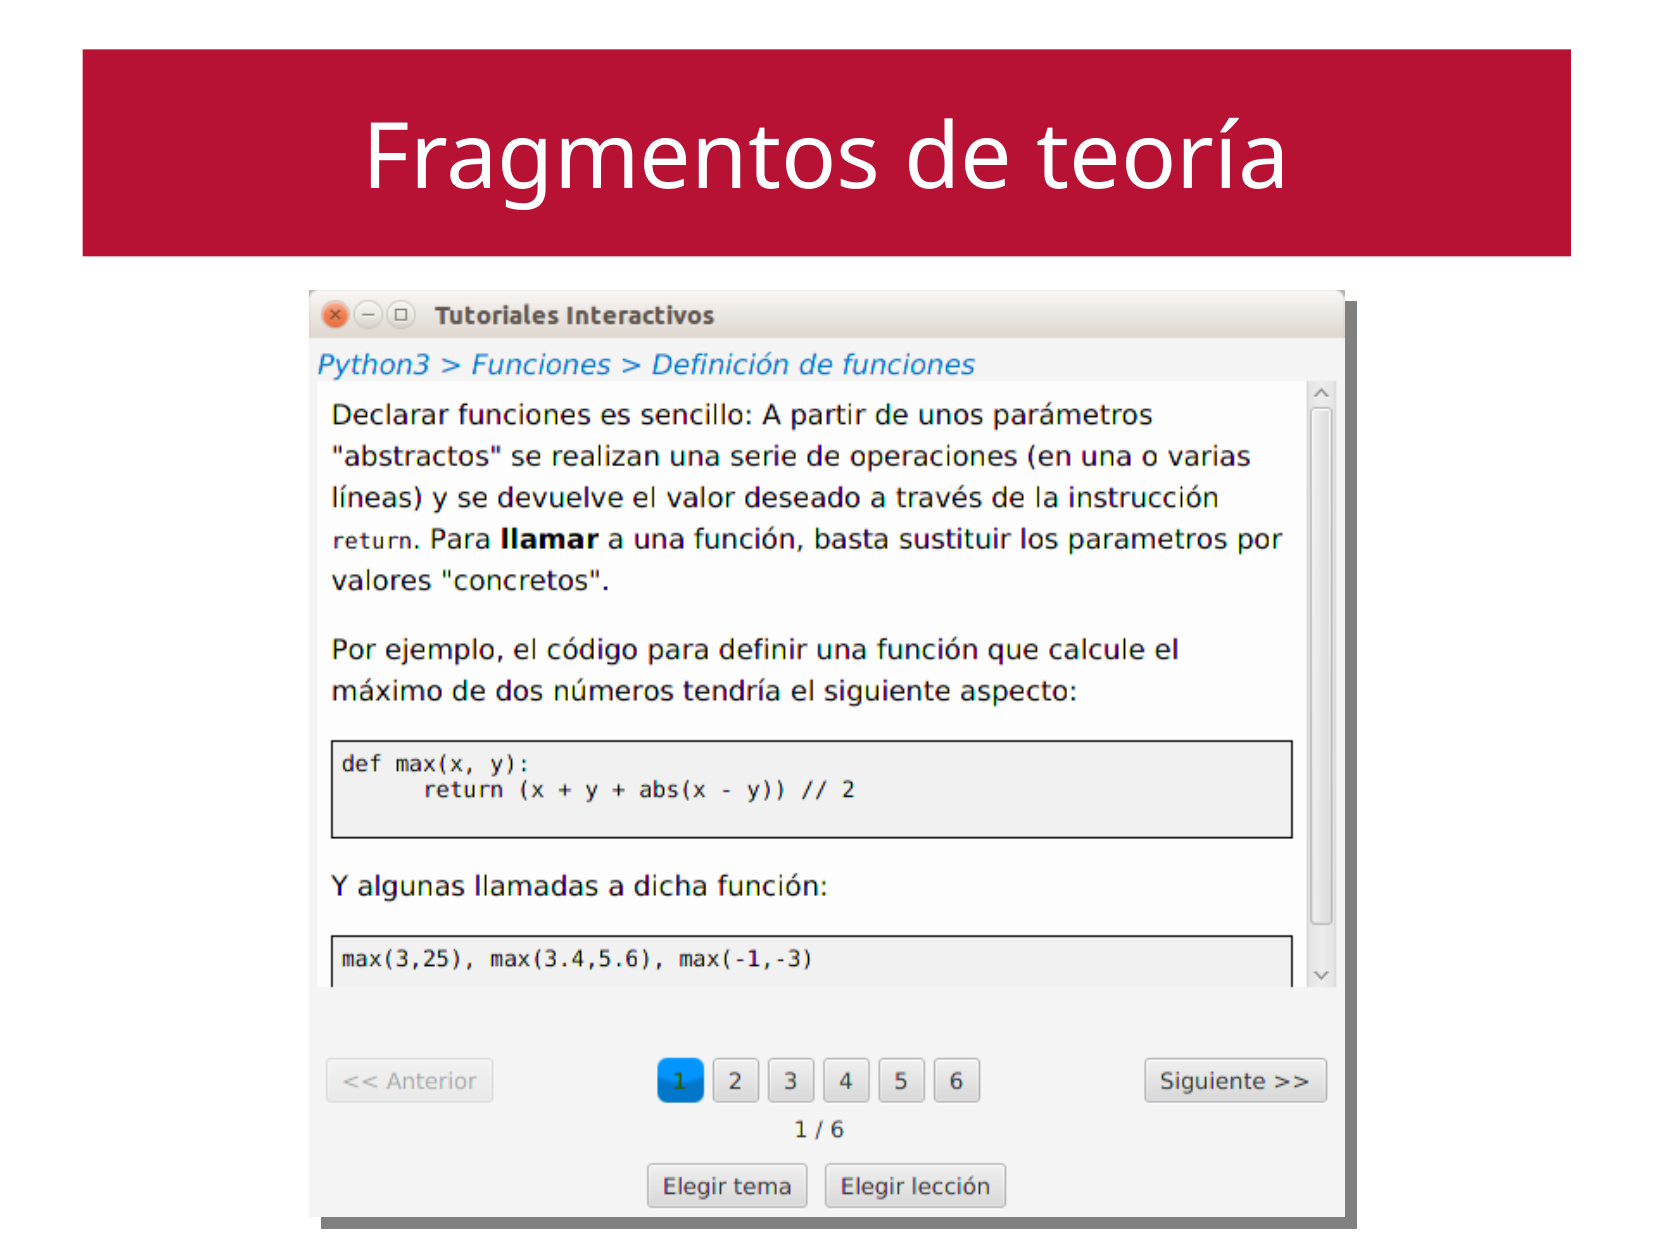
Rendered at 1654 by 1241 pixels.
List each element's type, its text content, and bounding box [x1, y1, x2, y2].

title Fragmentos de teoría [82, 49, 1571, 257]
picture [309, 290, 1345, 1217]
